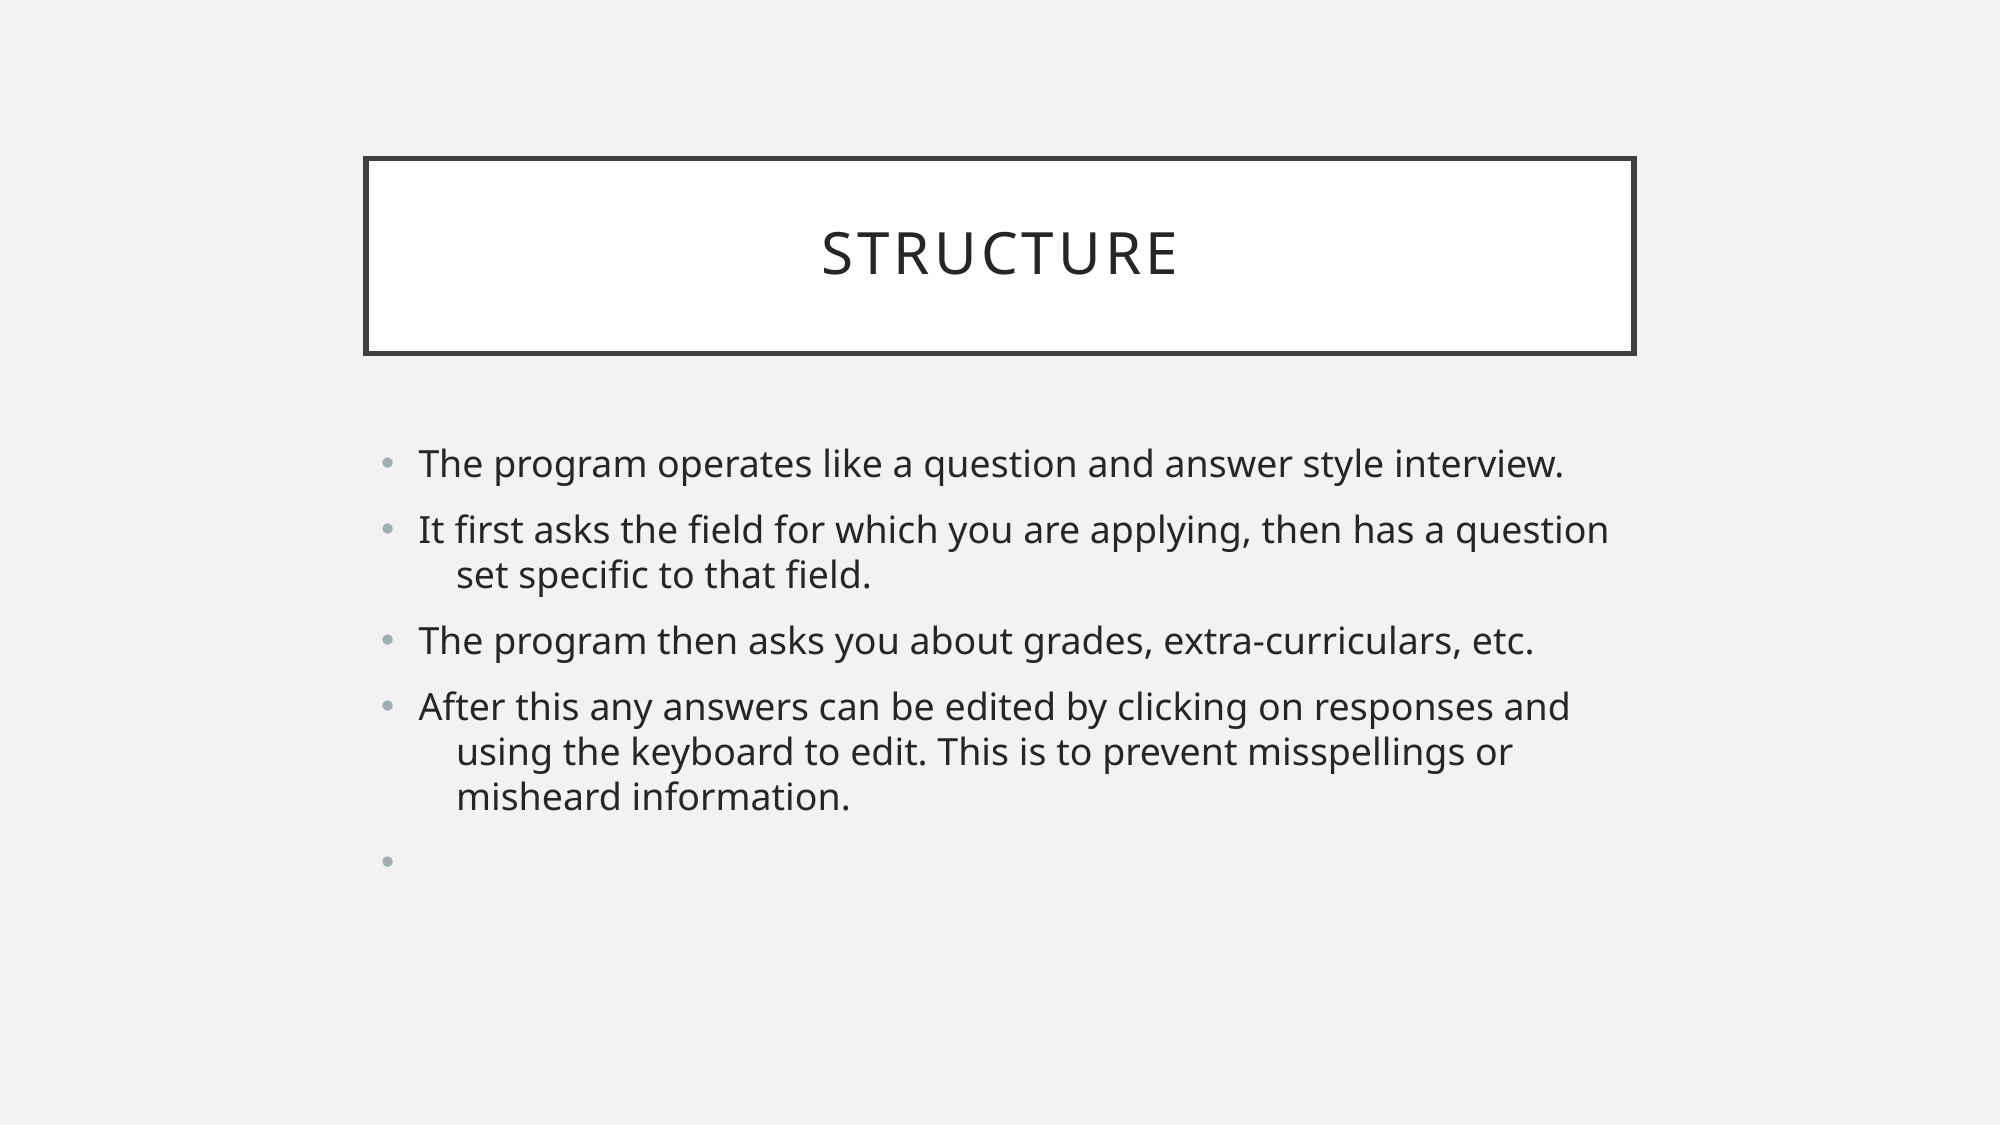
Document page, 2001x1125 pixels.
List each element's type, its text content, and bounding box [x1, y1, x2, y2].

title Structure [366, 158, 1634, 354]
list The program operates like a question and answer style interview. It first asks the field for which you are applying, then has a question set specific to that field. The program then asks you about grades, extra-curriculars, etc. After this any answers can be edited by clicking on responses and using the keyboard to edit. This is to prevent misspellings or misheard information. [366, 432, 1634, 942]
